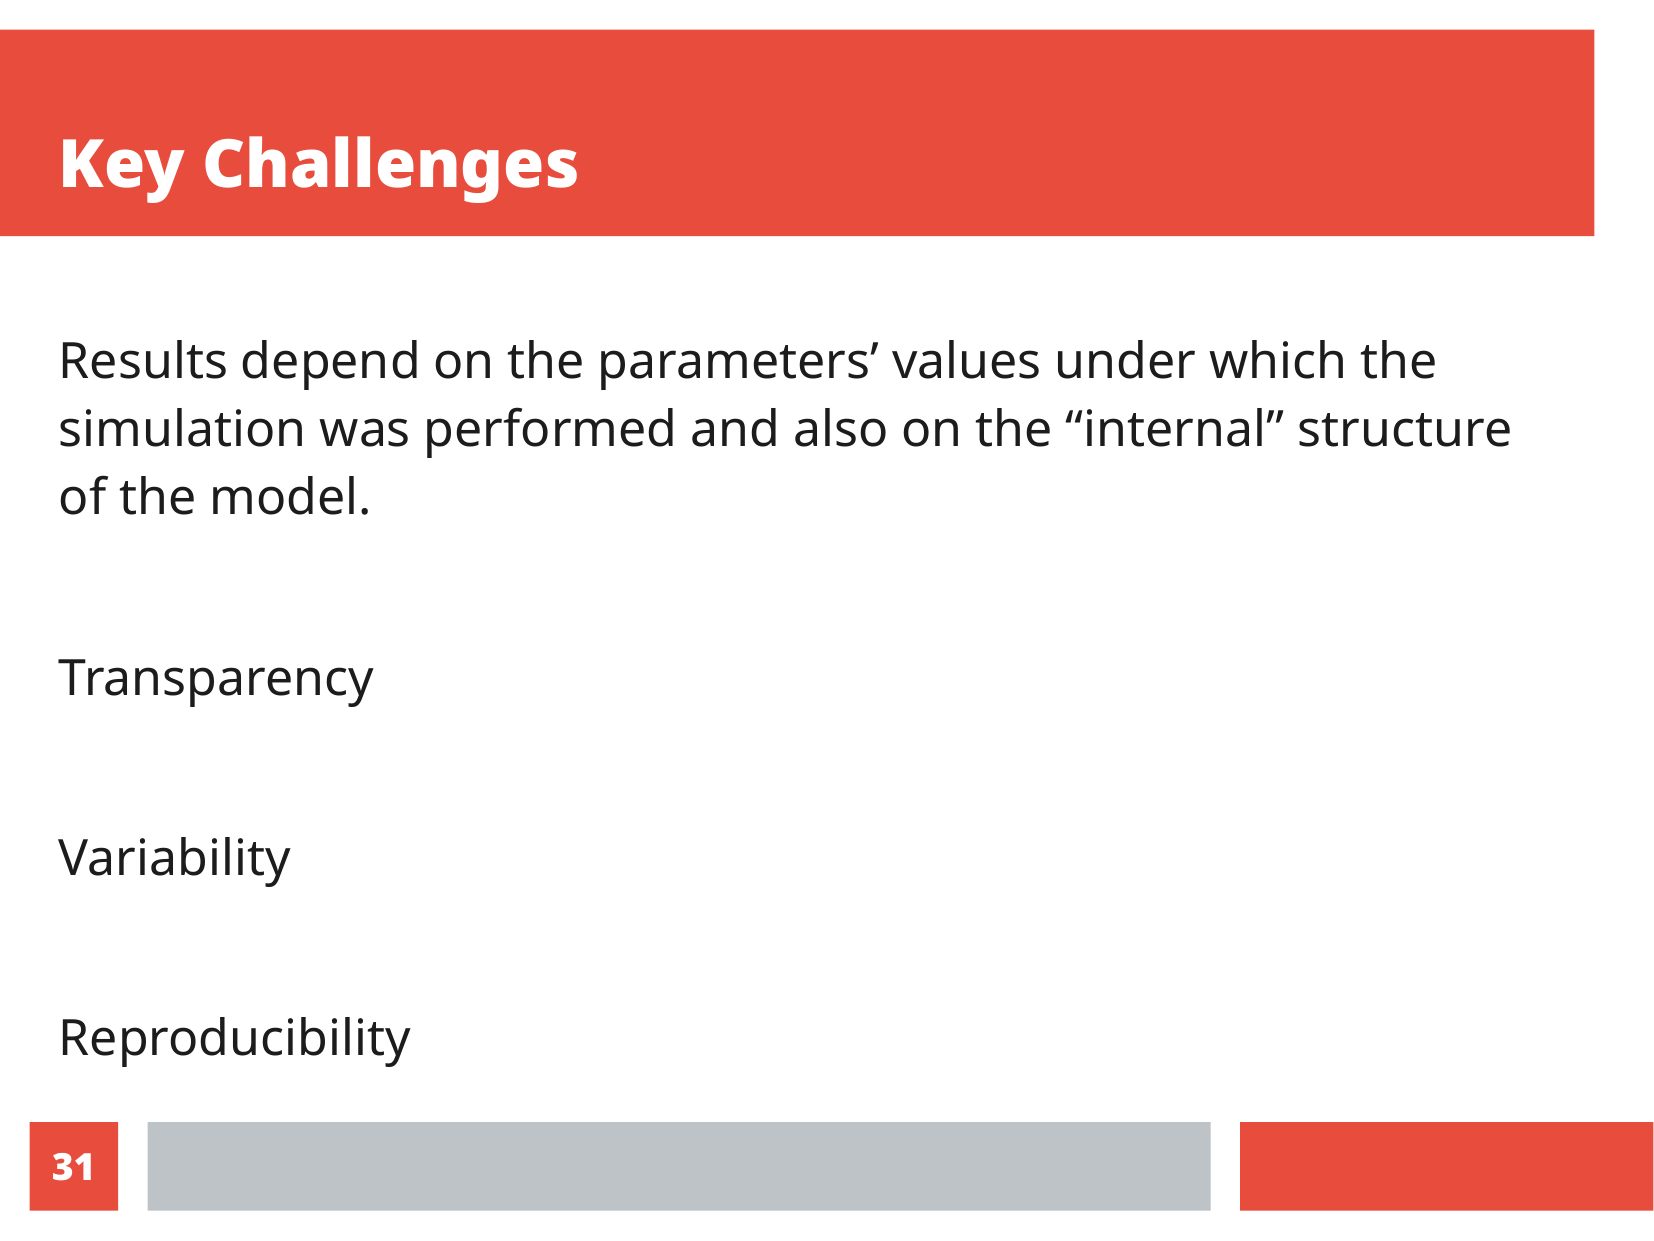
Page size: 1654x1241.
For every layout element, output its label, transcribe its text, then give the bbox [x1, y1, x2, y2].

list Results depend on the parameters’ values under which the simulation was performed and also on the “internal” structure of the model. Transparency Variability Reproducibility [59, 324, 1565, 1093]
title Key Challenges [59, 59, 1595, 207]
